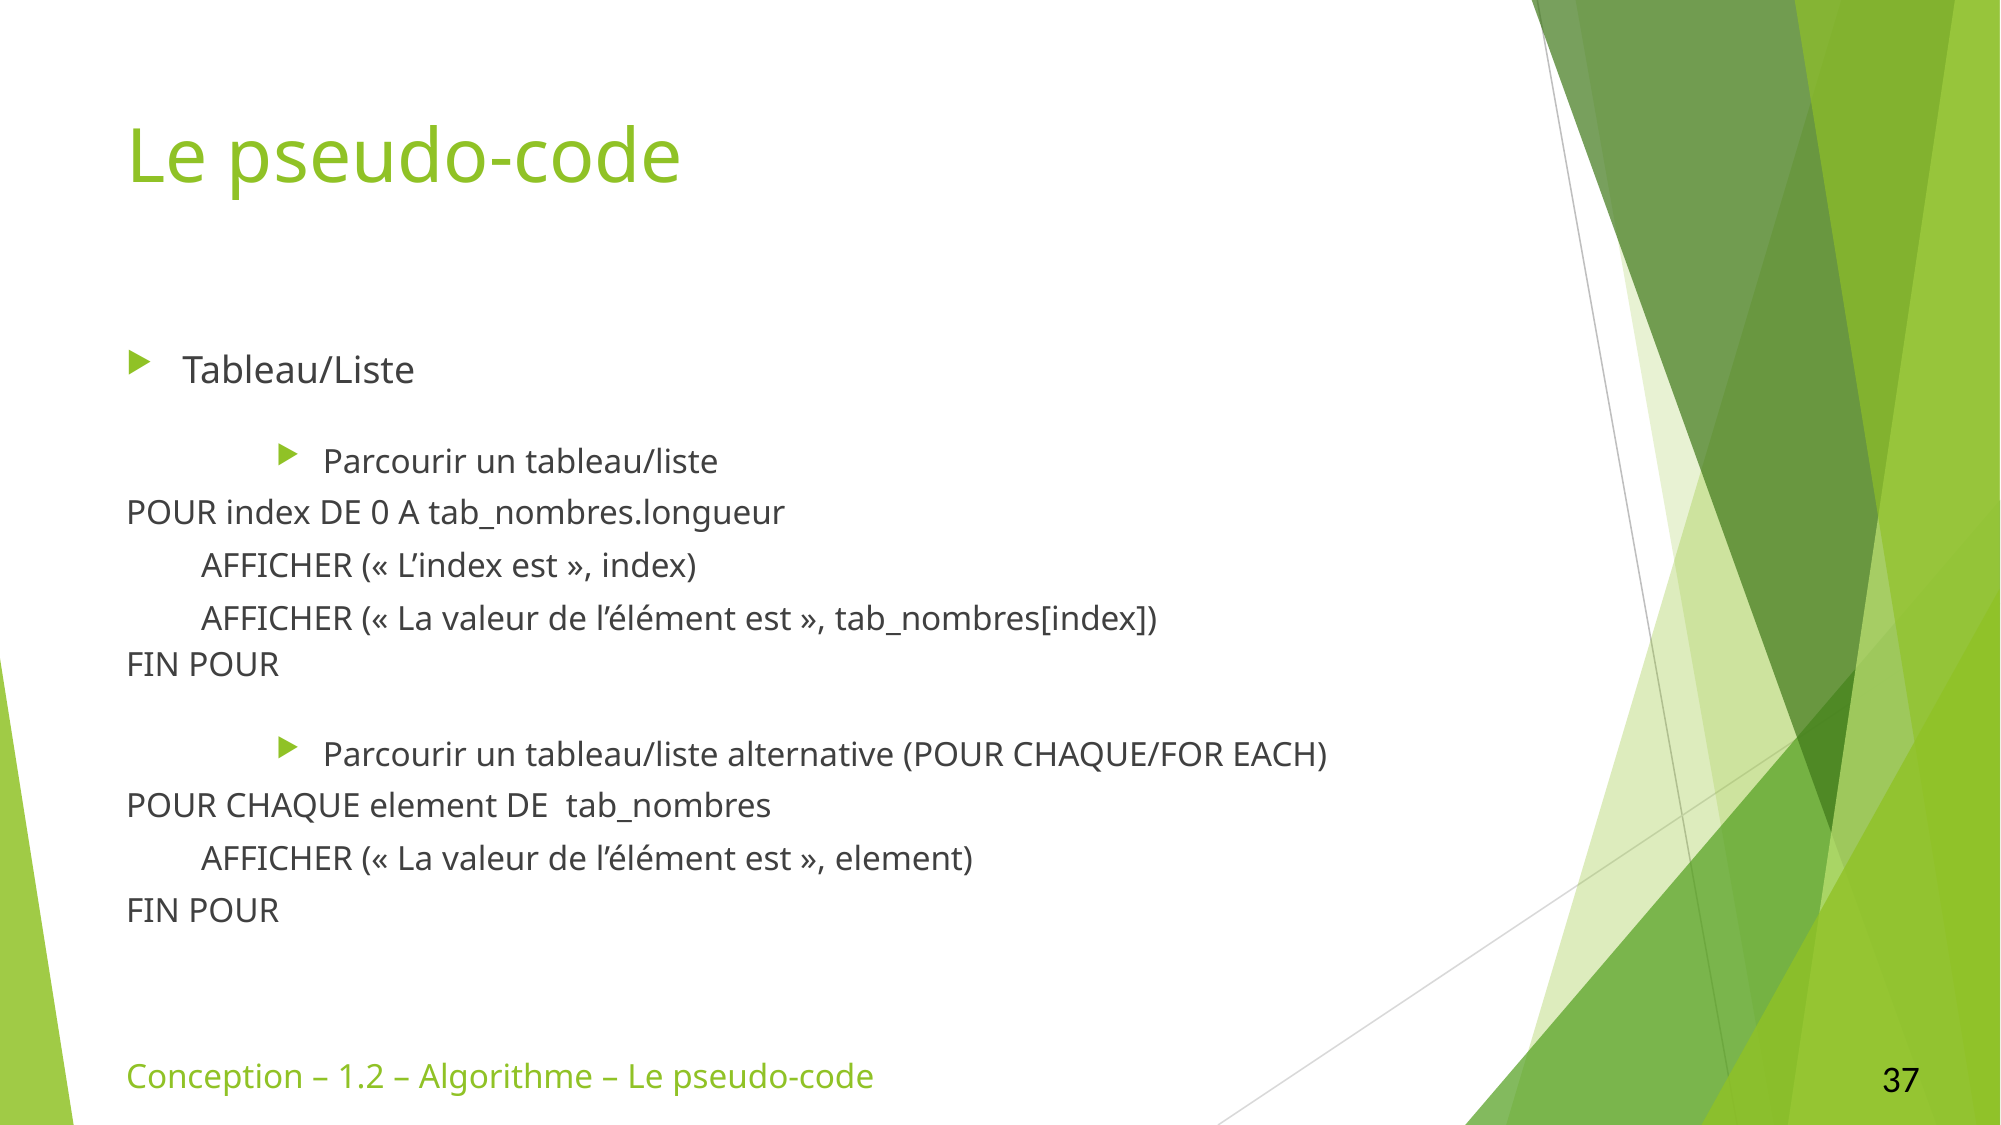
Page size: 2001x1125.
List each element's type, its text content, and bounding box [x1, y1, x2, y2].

list Tableau/Liste Parcourir un tableau/liste POUR index DE 0 A tab_nombres.longueur AFFICHER (« L’index est », index) AFFICHER (« La valeur de l’élément est », tab_nombres[index]) FIN POUR Parcourir un tableau/liste alternative (POUR CHAQUE/FOR EACH) POUR CHAQUE element DE tab_nombres AFFICHER (« La valeur de l’élément est », element) FIN POUR [111, 354, 1522, 992]
text_box [1866, 1047, 1979, 1108]
text_box Conception – 1.2 – Algorithme – Le pseudo-code [111, 1047, 1094, 1109]
title Le pseudo-code [111, 99, 1522, 317]
